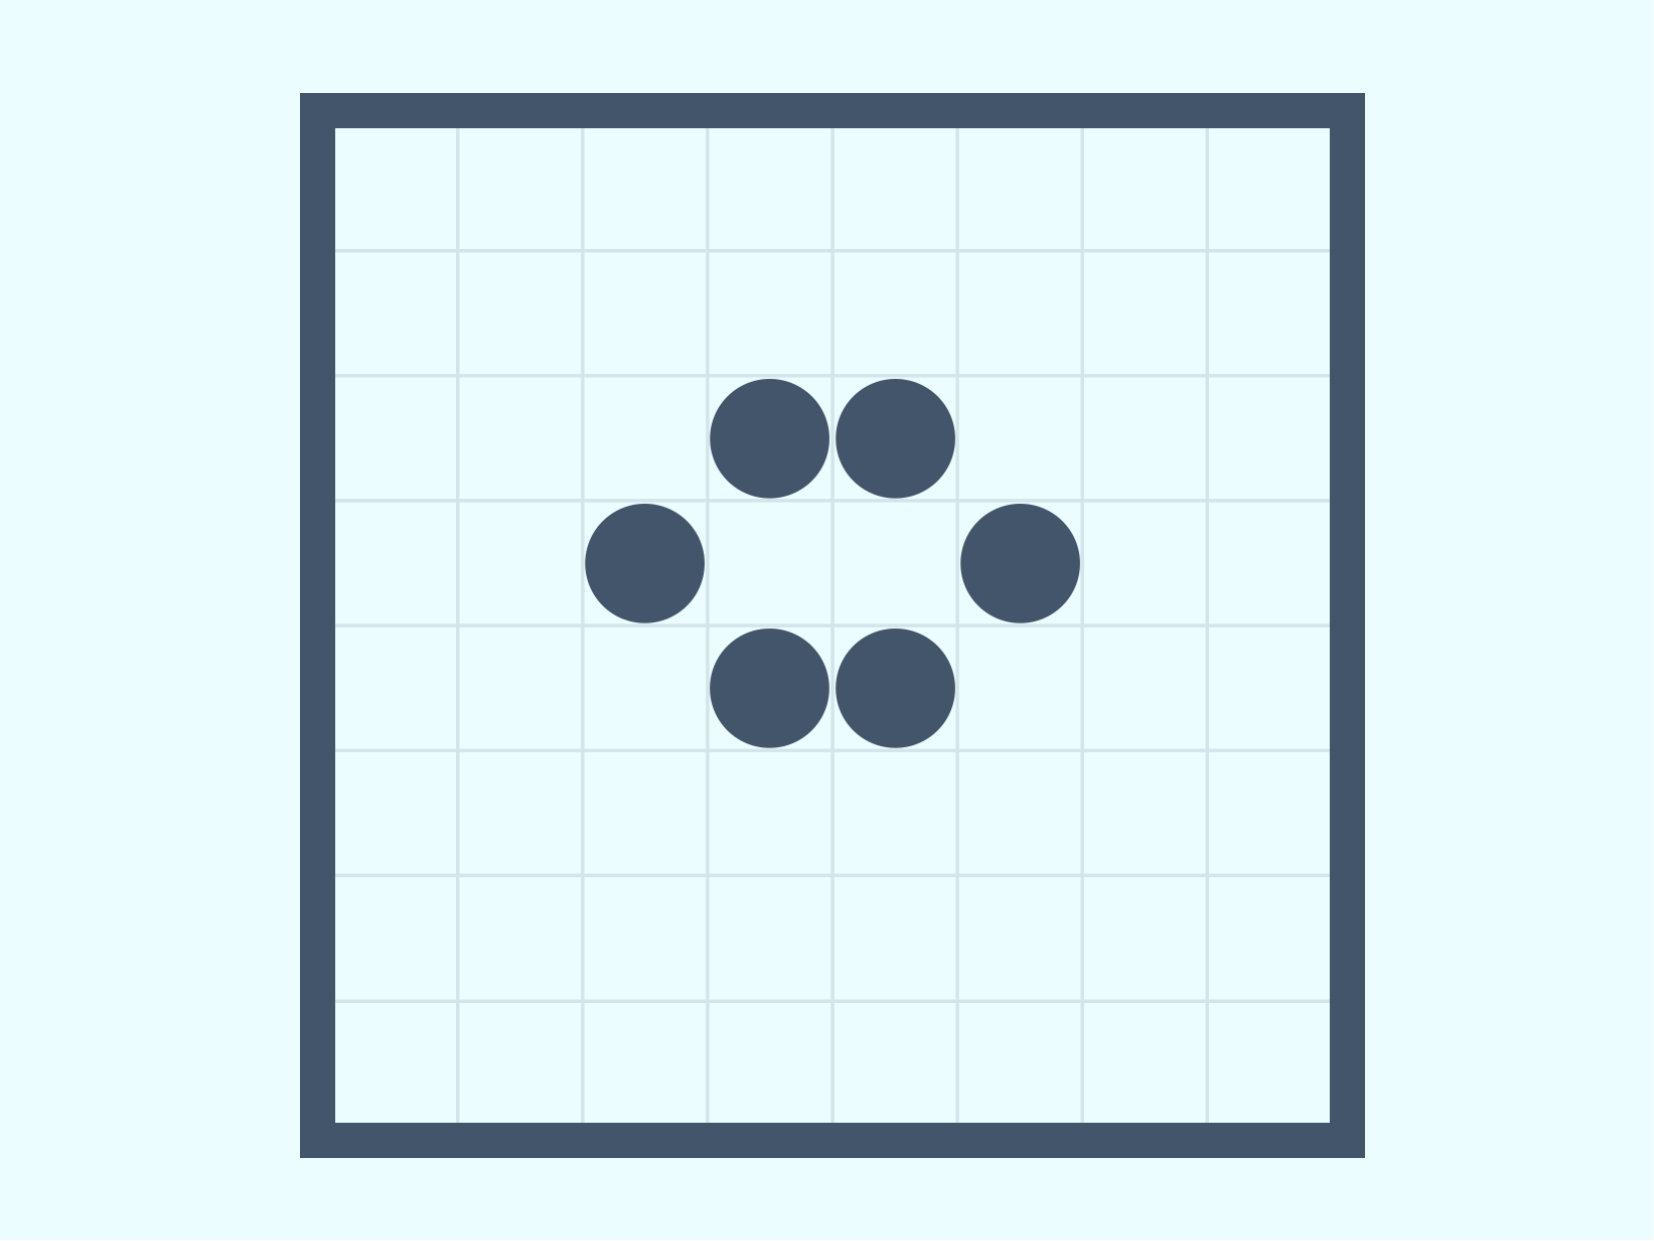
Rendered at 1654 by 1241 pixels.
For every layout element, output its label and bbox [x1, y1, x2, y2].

picture [300, 93, 1365, 1158]
